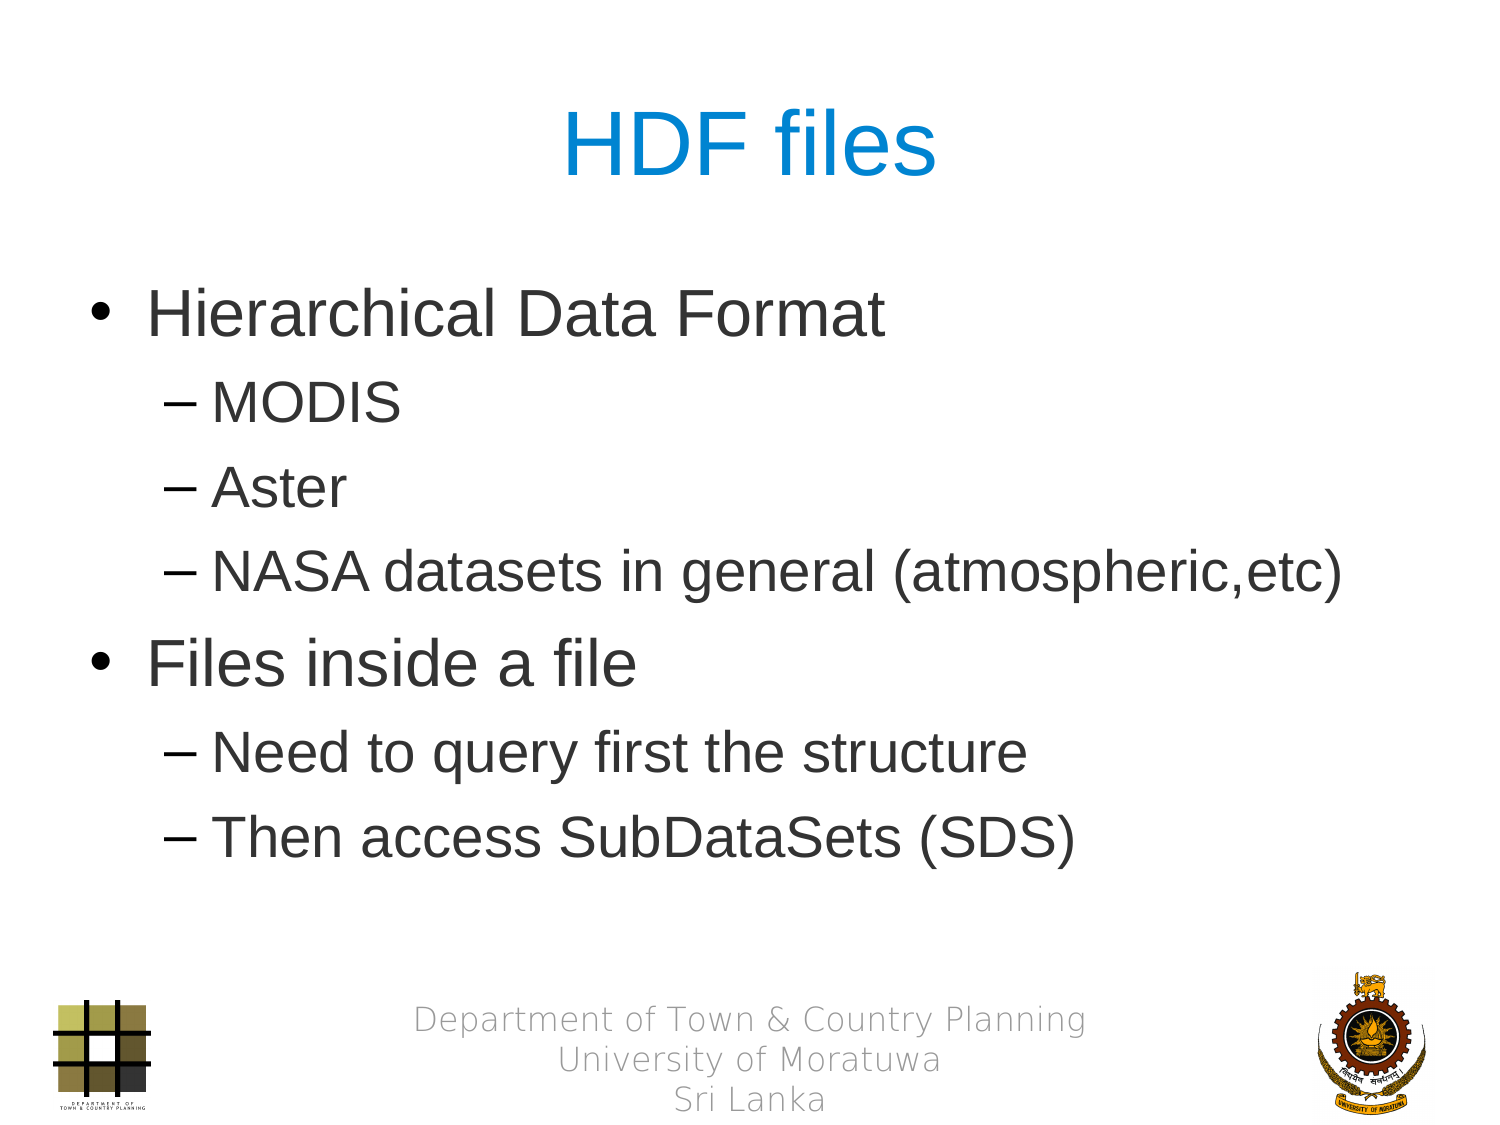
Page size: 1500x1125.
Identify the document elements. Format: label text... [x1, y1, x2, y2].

title HDF files [75, 45, 1426, 233]
picture [53, 1000, 151, 1110]
list Hierarchical Data Format MODIS Aster NASA datasets in general (atmospheric,etc) Files inside a file Need to query first the structure Then access SubDataSets (SDS) [75, 262, 1426, 916]
picture [1312, 966, 1435, 1125]
